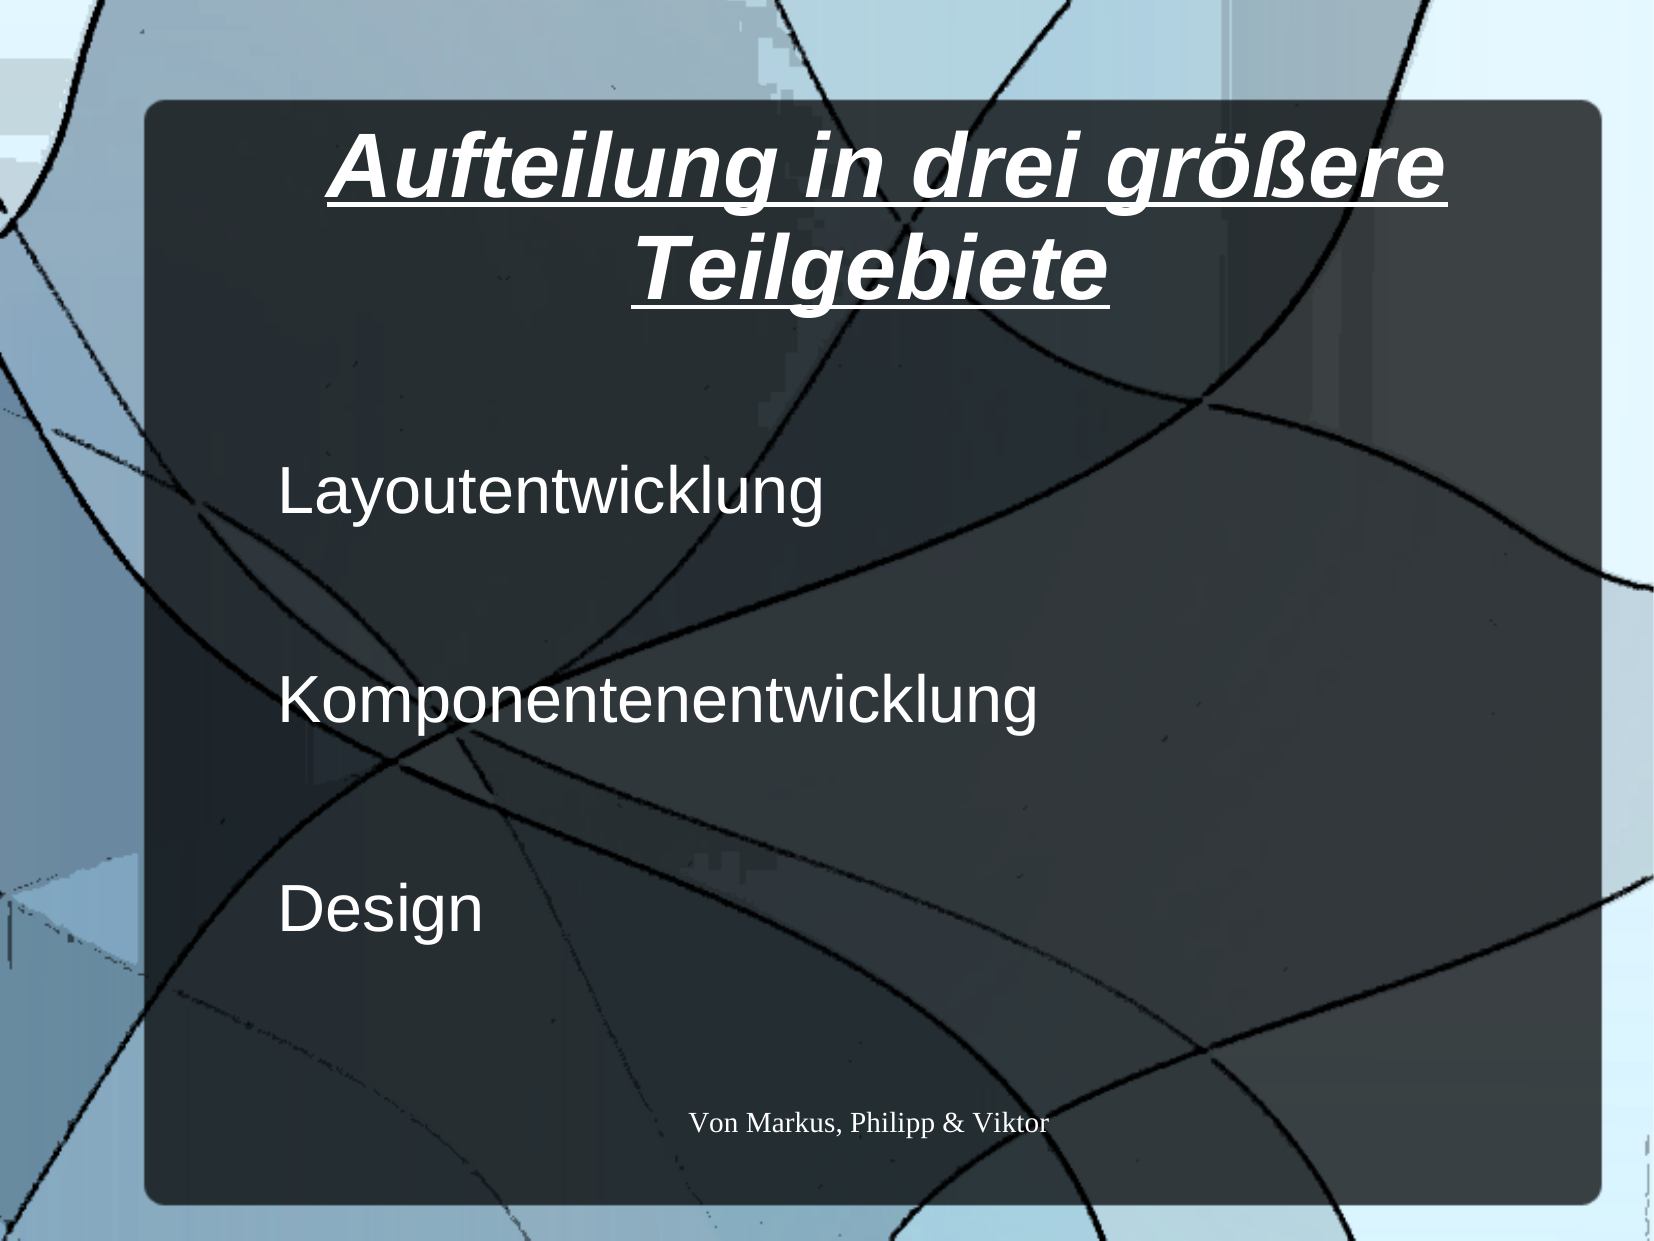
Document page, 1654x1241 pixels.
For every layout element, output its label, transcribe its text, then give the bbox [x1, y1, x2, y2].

list Layoutentwicklung Komponentenentwicklung Design [206, 349, 1571, 1034]
picture [0, 0, 1654, 1241]
title Aufteilung in drei größere Teilgebiete [159, 108, 1583, 325]
